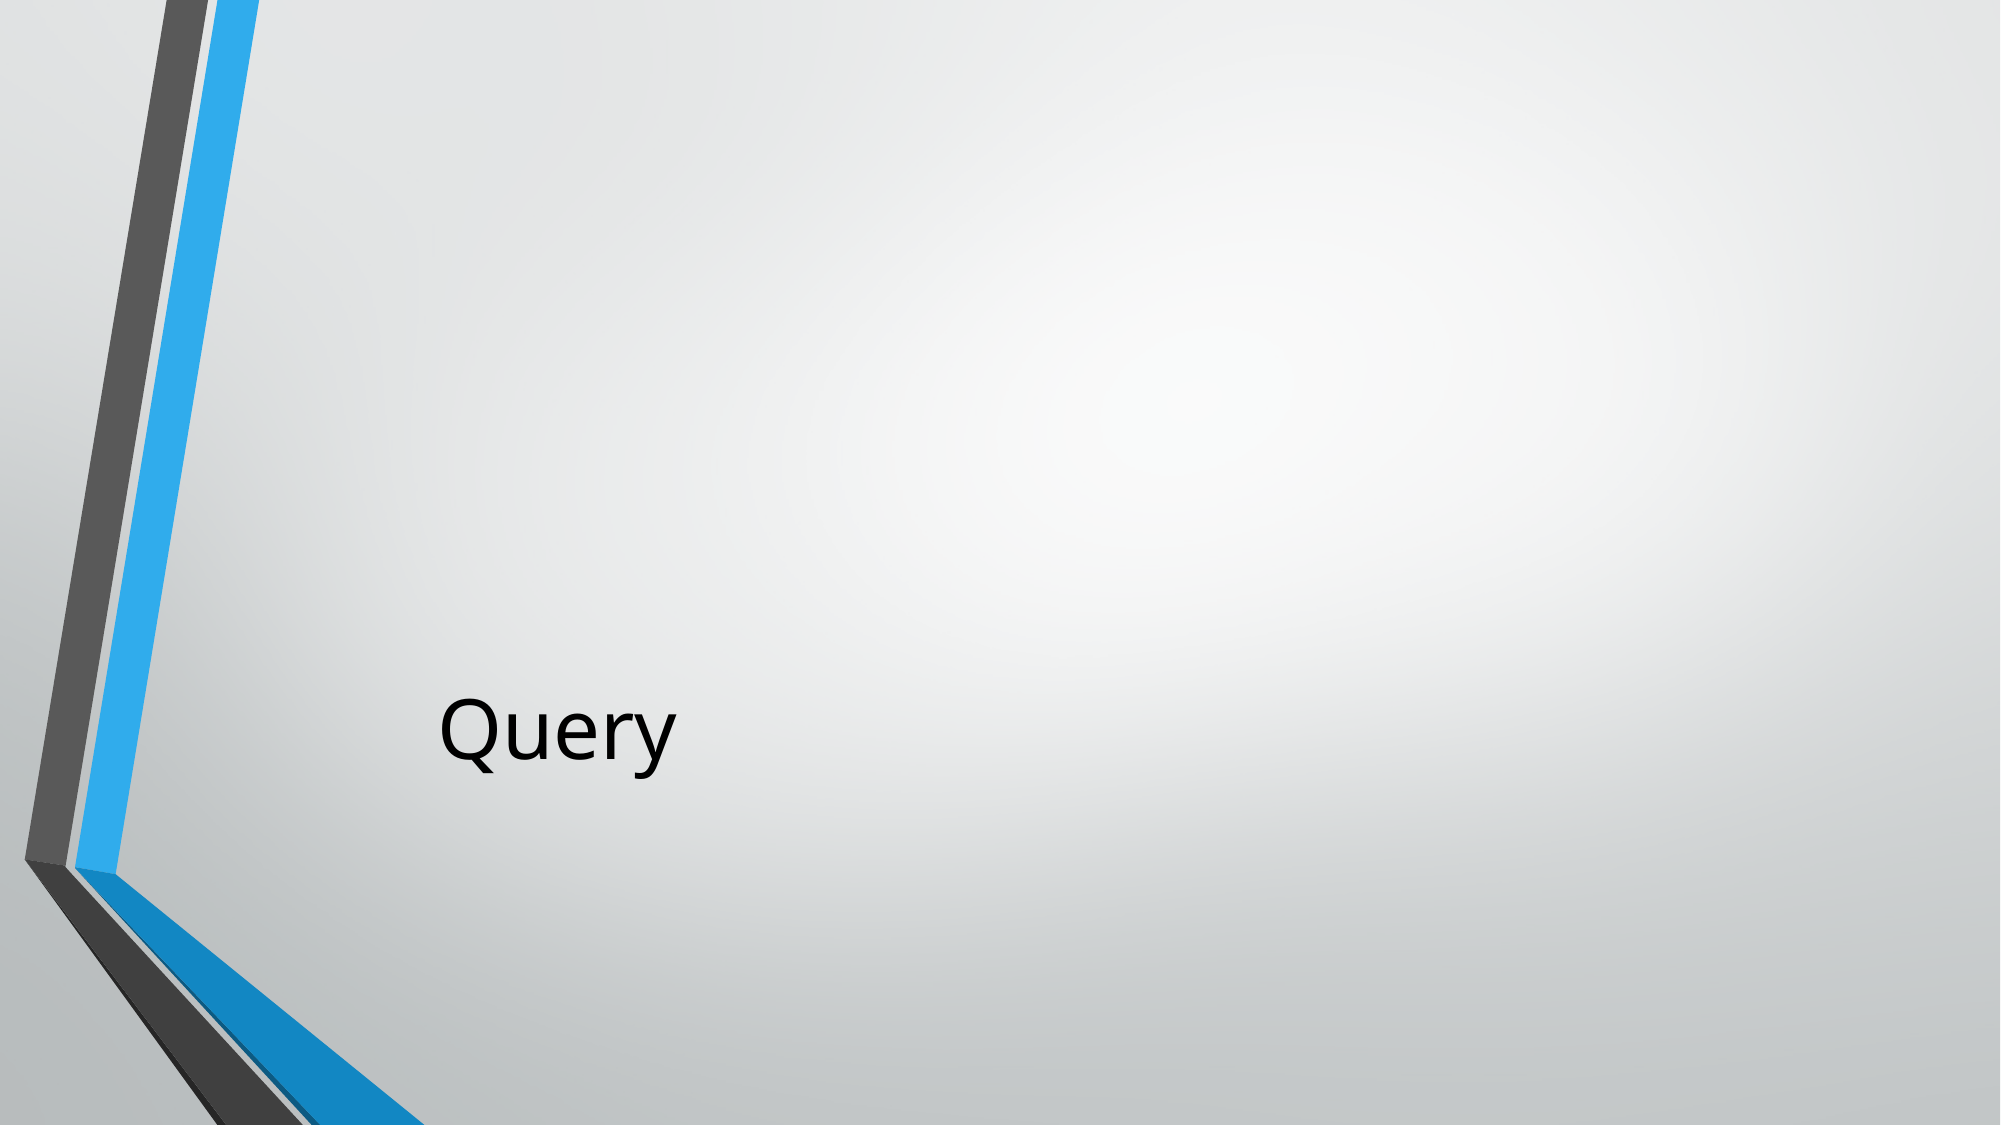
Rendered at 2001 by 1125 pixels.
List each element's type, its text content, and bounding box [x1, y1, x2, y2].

title Query [421, 437, 1887, 784]
